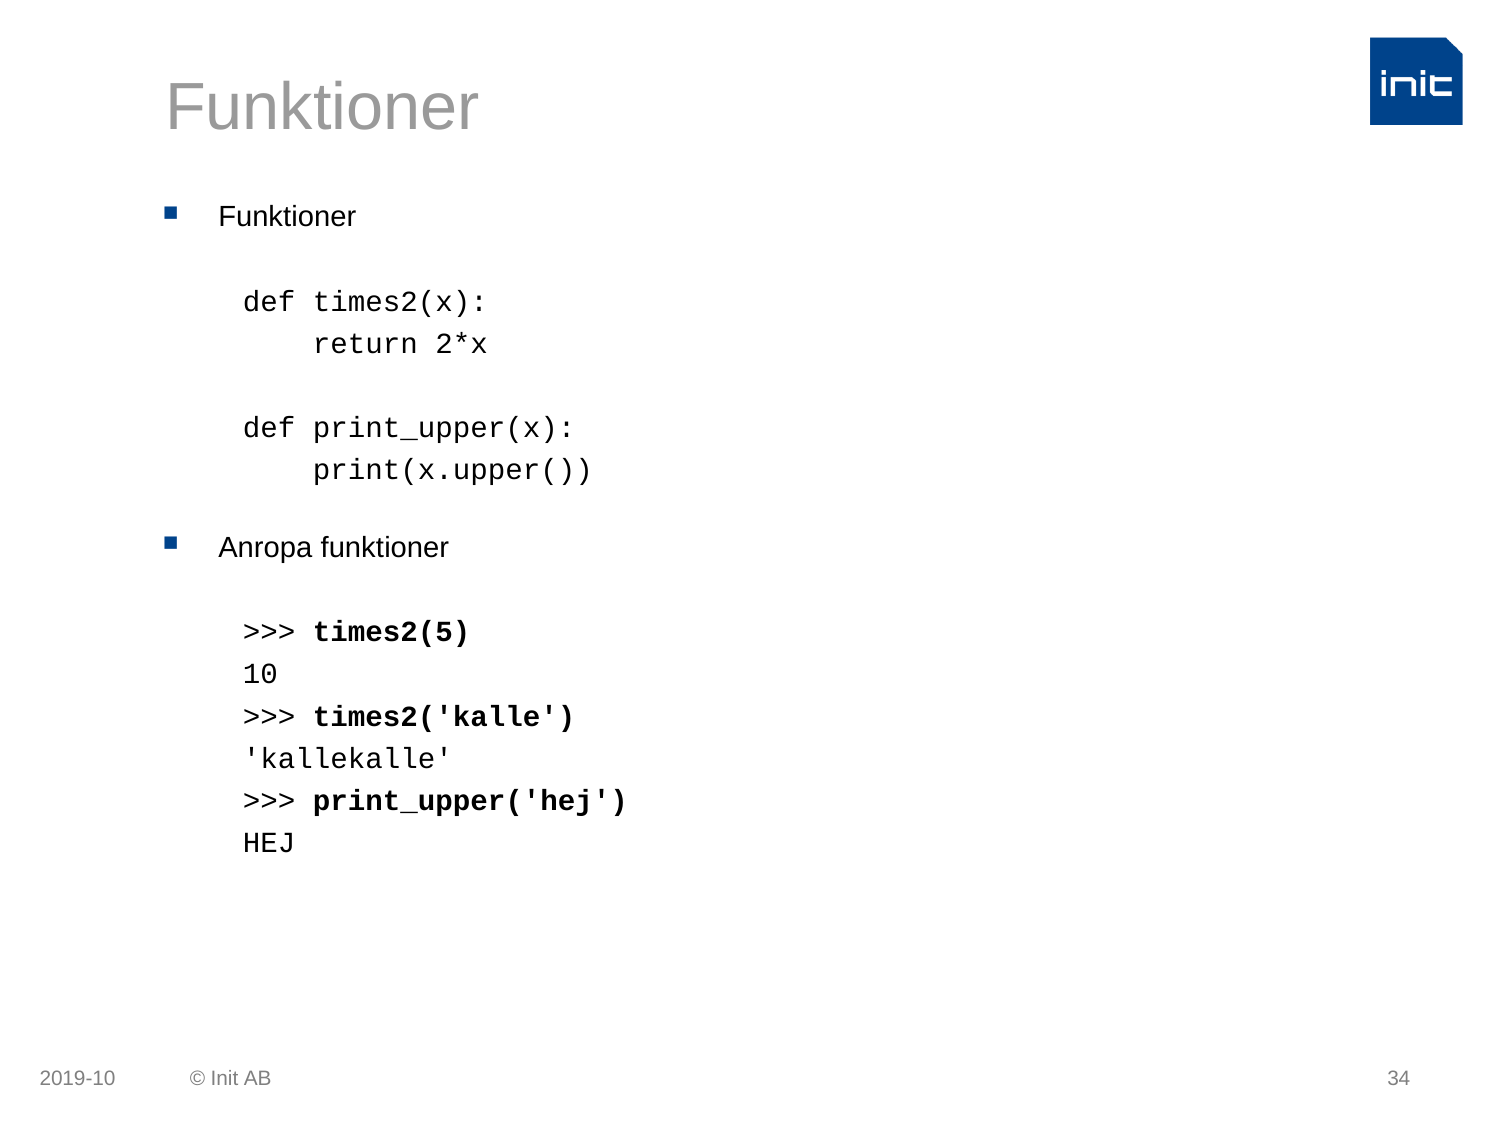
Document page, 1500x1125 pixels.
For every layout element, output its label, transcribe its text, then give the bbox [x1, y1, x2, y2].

text_box © Init AB [174, 1037, 1326, 1098]
text_box Funktioner def times2(x): return 2*x def print_upper(x): print(x.upper()) Anropa funktioner >>> times2(5) 10 >>> times2('kalle') 'kallekalle' >>> print_upper('hej') HEJ [150, 189, 1351, 1001]
text_box Funktioner [150, 0, 1351, 151]
text_box 2019-10 [24, 1037, 151, 1098]
text_box <nummer> [1350, 1037, 1426, 1098]
picture [1370, 37, 1463, 125]
